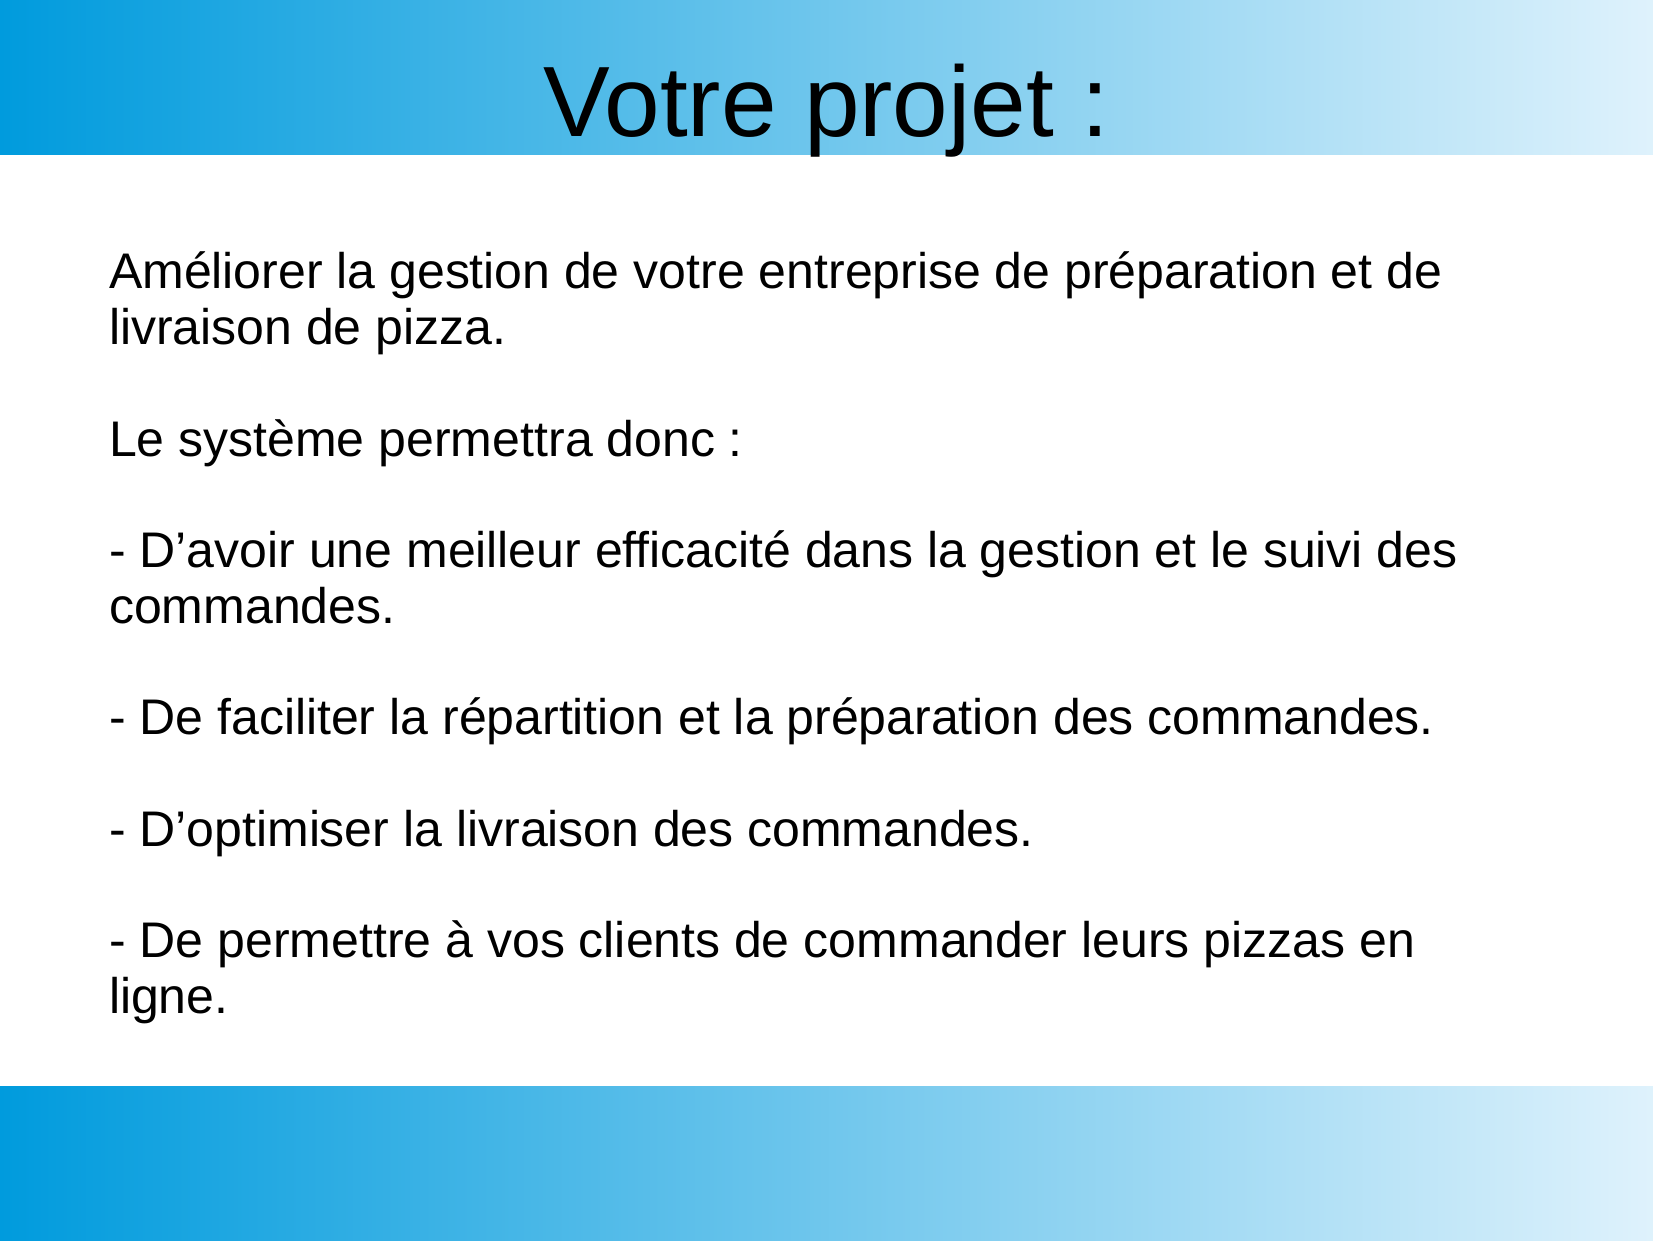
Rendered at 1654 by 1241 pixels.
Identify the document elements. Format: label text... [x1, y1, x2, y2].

title Votre projet : [82, 45, 1571, 158]
text_box Améliorer la gestion de votre entreprise de préparation et de livraison de pizza. Le système permettra donc : - D’avoir une meilleur efficacité dans la gestion et le suivi des commandes. - De faciliter la répartition et la préparation des commandes. - D’optimiser la livraison des commandes. - De permettre à vos clients de commander leurs pizzas en ligne. [94, 236, 1477, 1032]
